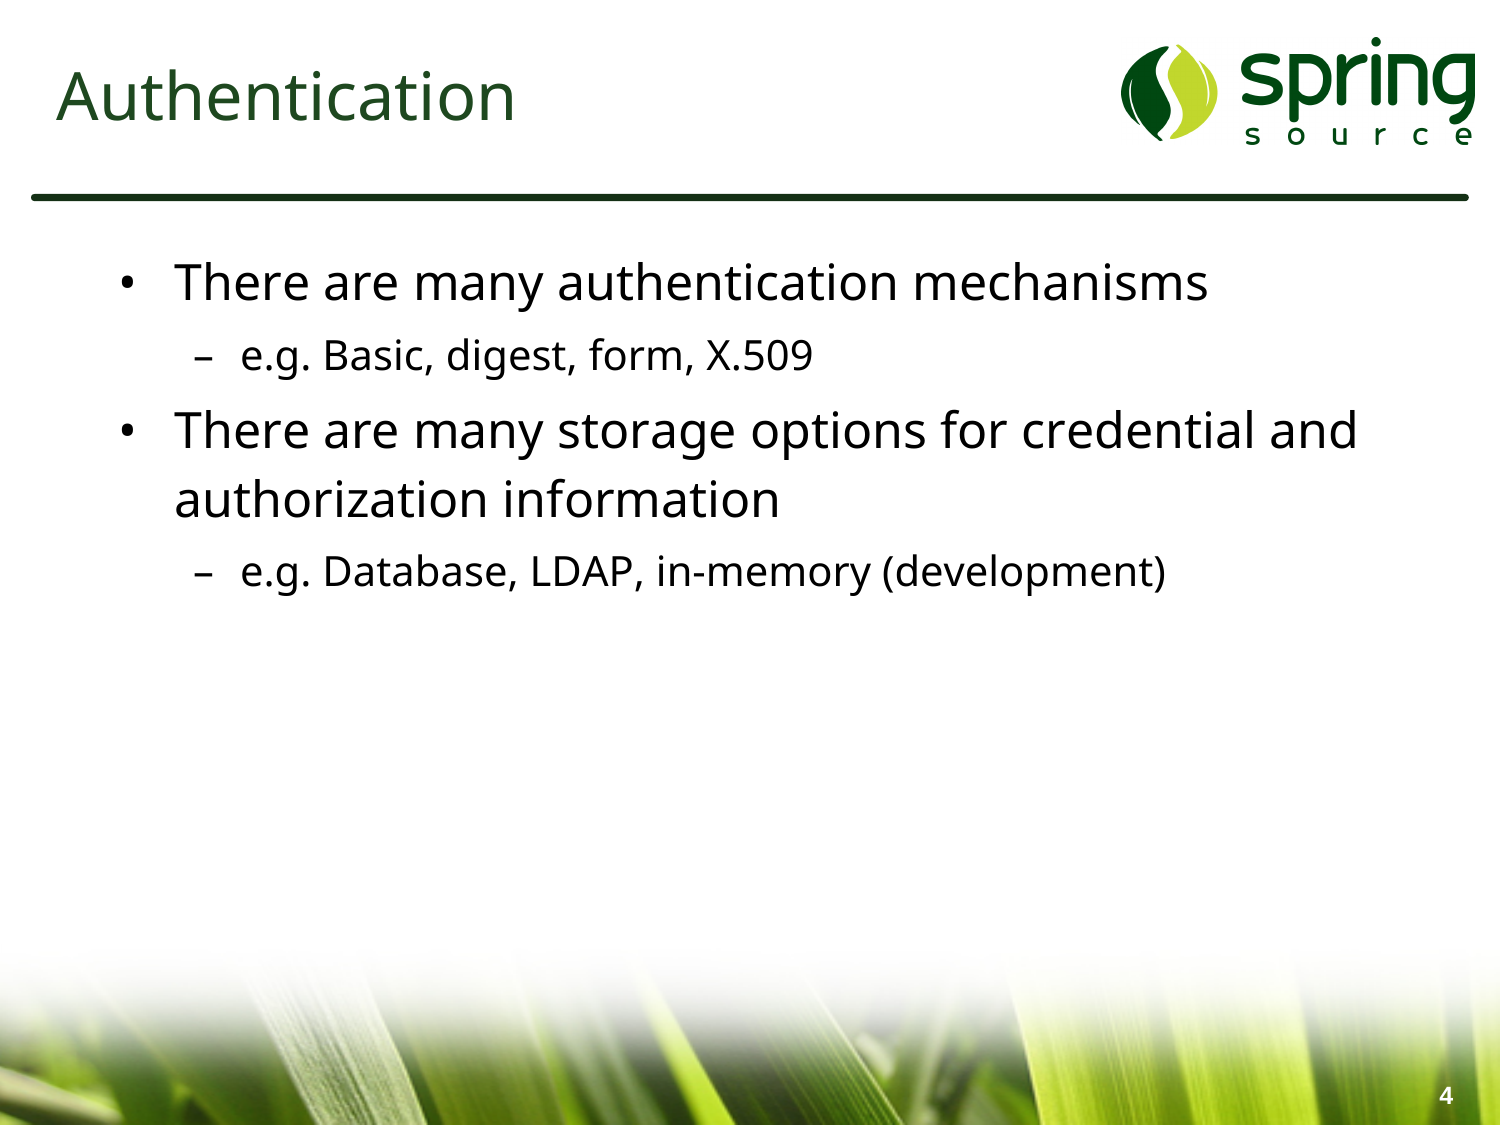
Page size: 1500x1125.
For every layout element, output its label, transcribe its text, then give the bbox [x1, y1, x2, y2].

title Authentication [56, 14, 1089, 176]
picture [1121, 37, 1475, 145]
picture [0, 944, 1500, 1125]
list There are many authentication mechanisms e.g. Basic, digest, form, X.509 There are many storage options for credential and authorization information e.g. Database, LDAP, in-memory (development) [103, 239, 1394, 903]
